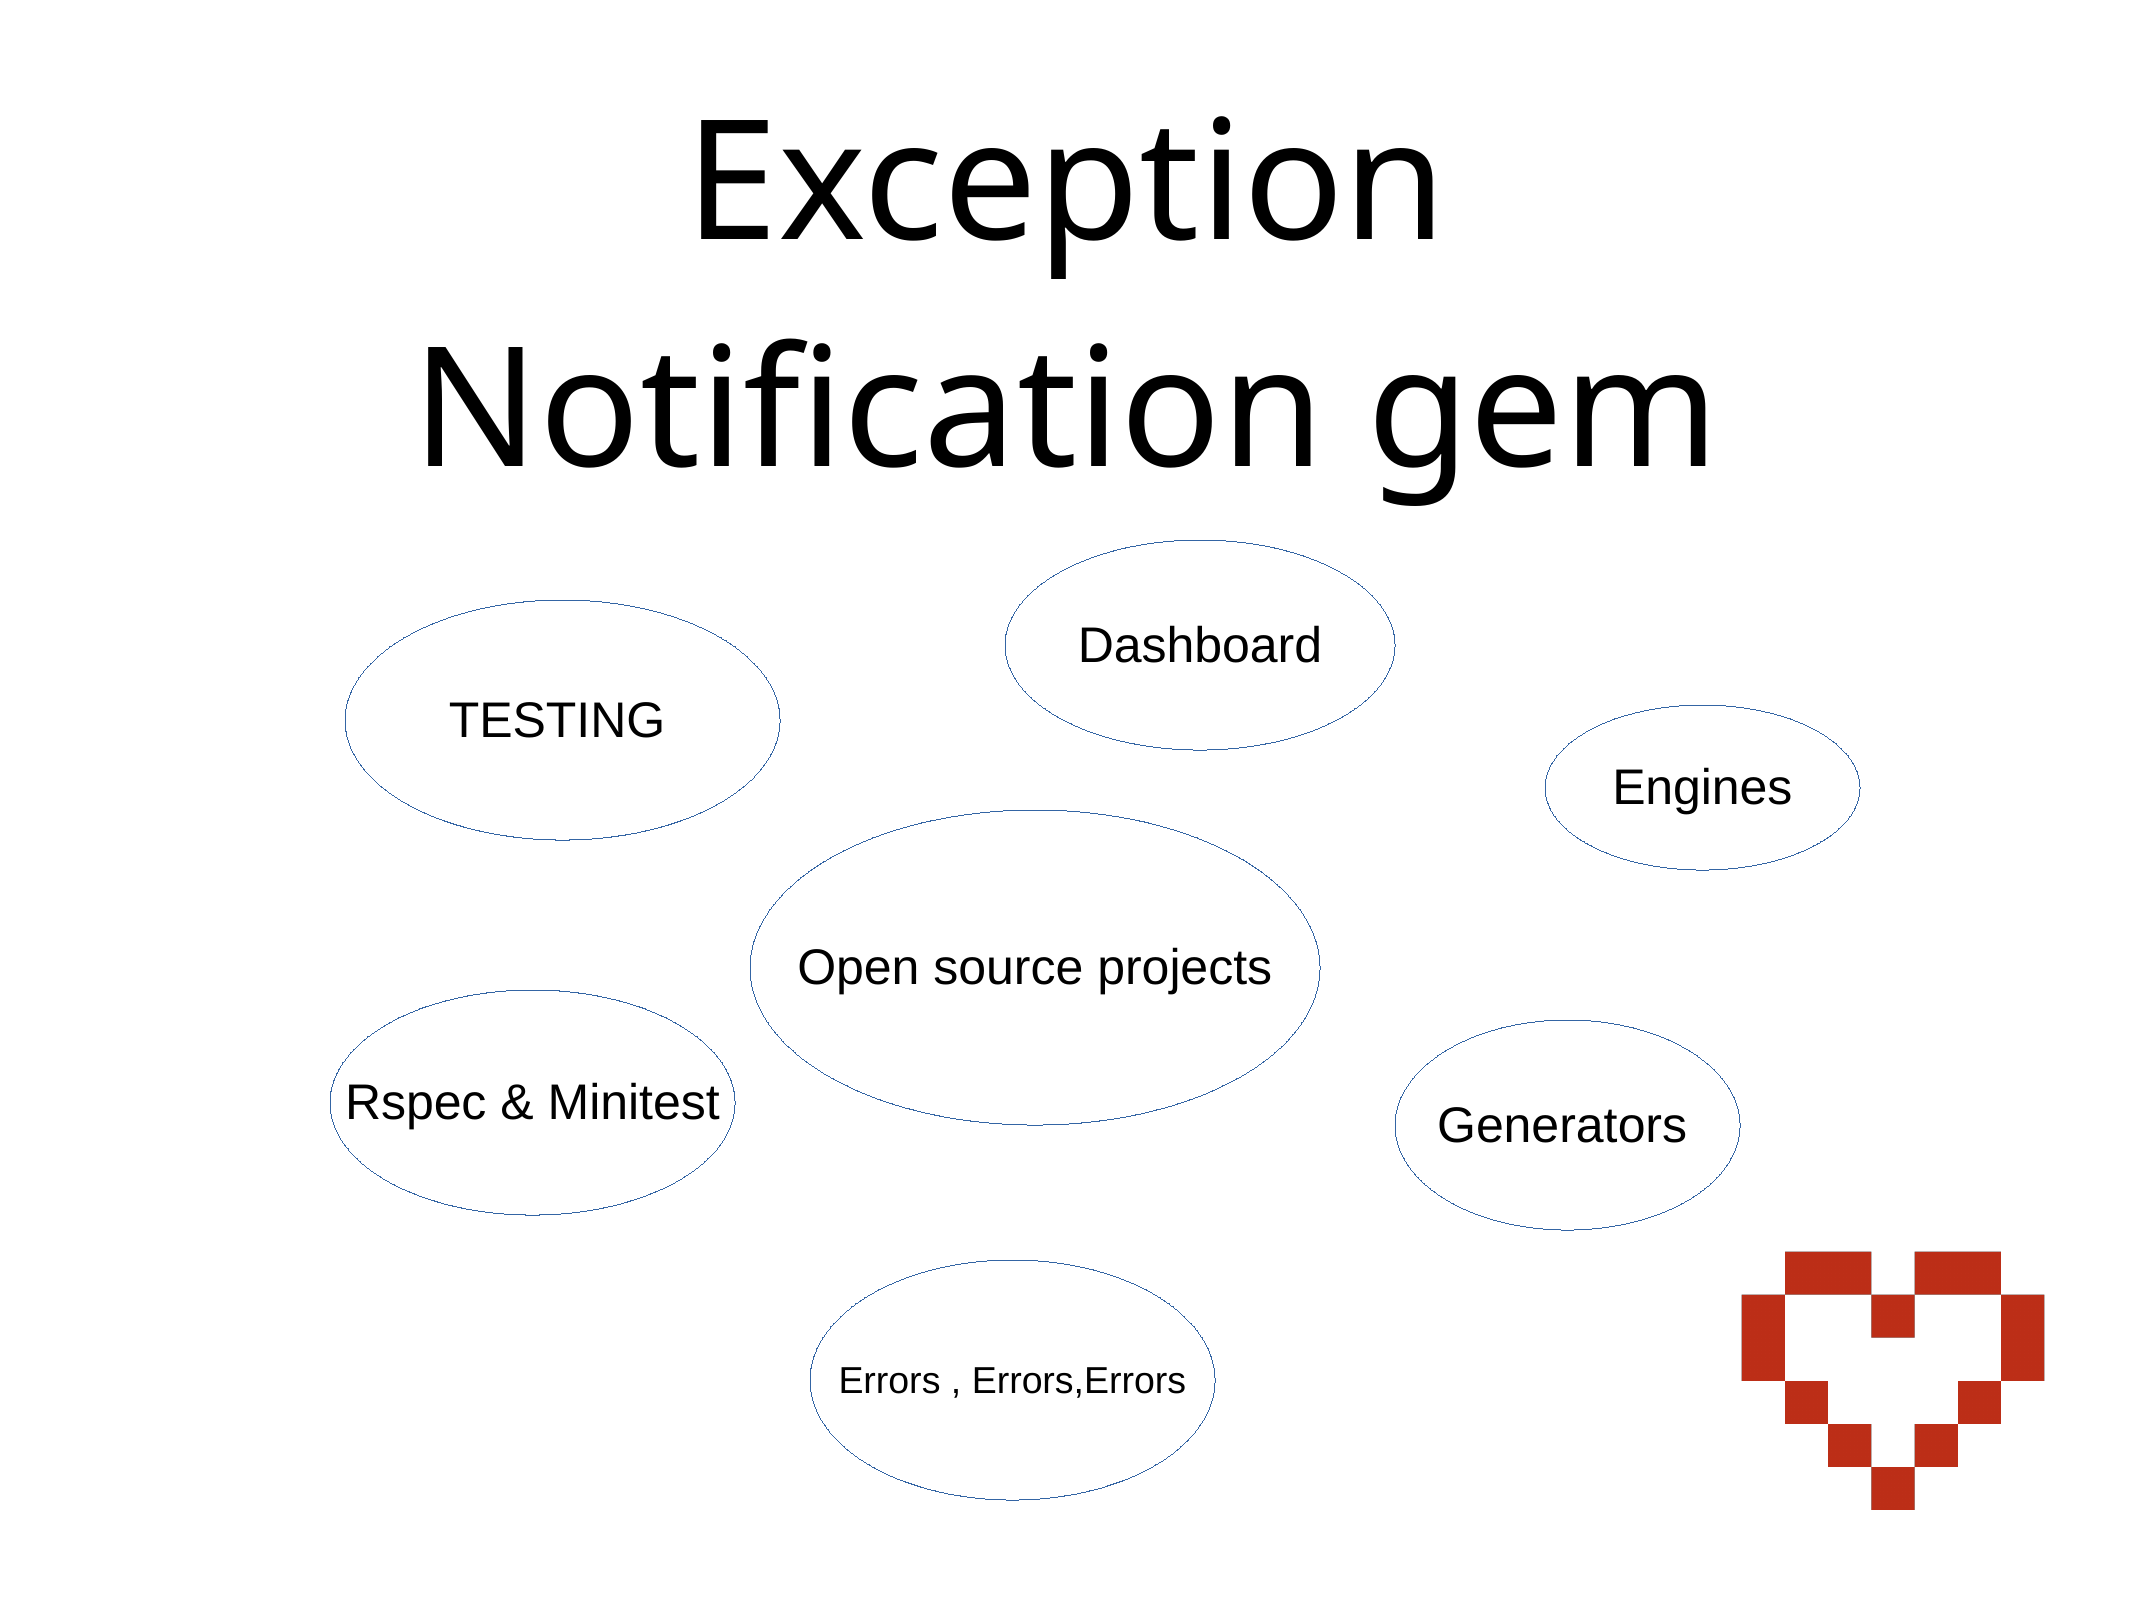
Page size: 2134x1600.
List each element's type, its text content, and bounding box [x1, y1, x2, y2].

picture [1721, 1209, 2065, 1552]
text_box Generators [1395, 1020, 1741, 1231]
text_box Engines [1545, 705, 1861, 871]
text_box TESTING [345, 600, 781, 841]
text_box Rspec & Minitest [330, 990, 736, 1216]
text_box Dashboard [1005, 540, 1396, 751]
text_box Errors , Errors,Errors [810, 1260, 1216, 1501]
text_box Exception Notification gem [208, 54, 1926, 457]
text_box Open source projects [750, 810, 1321, 1126]
